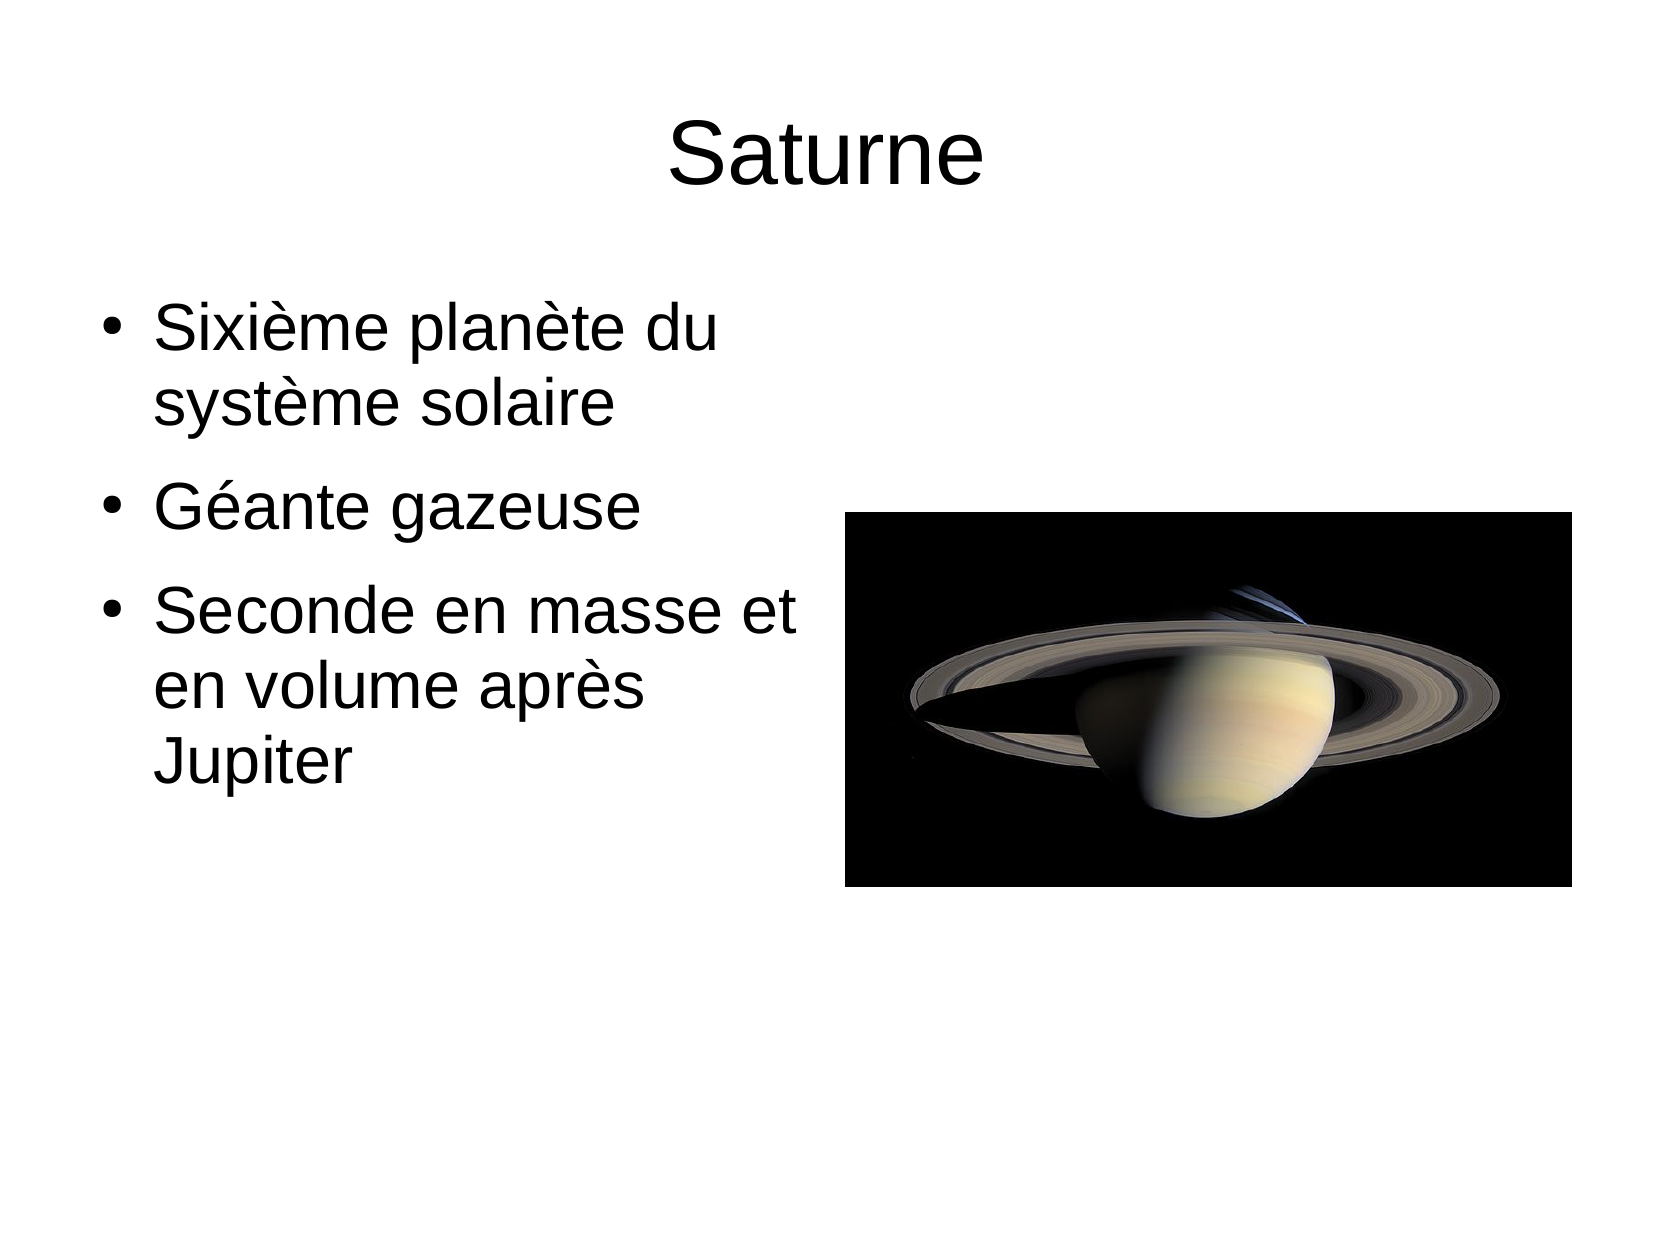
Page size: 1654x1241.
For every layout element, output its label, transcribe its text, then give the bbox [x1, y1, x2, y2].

picture [845, 512, 1572, 887]
list Sixième planète du système solaire Géante gazeuse Seconde en masse et en volume après Jupiter [82, 290, 809, 1109]
title Saturne [82, 49, 1571, 257]
